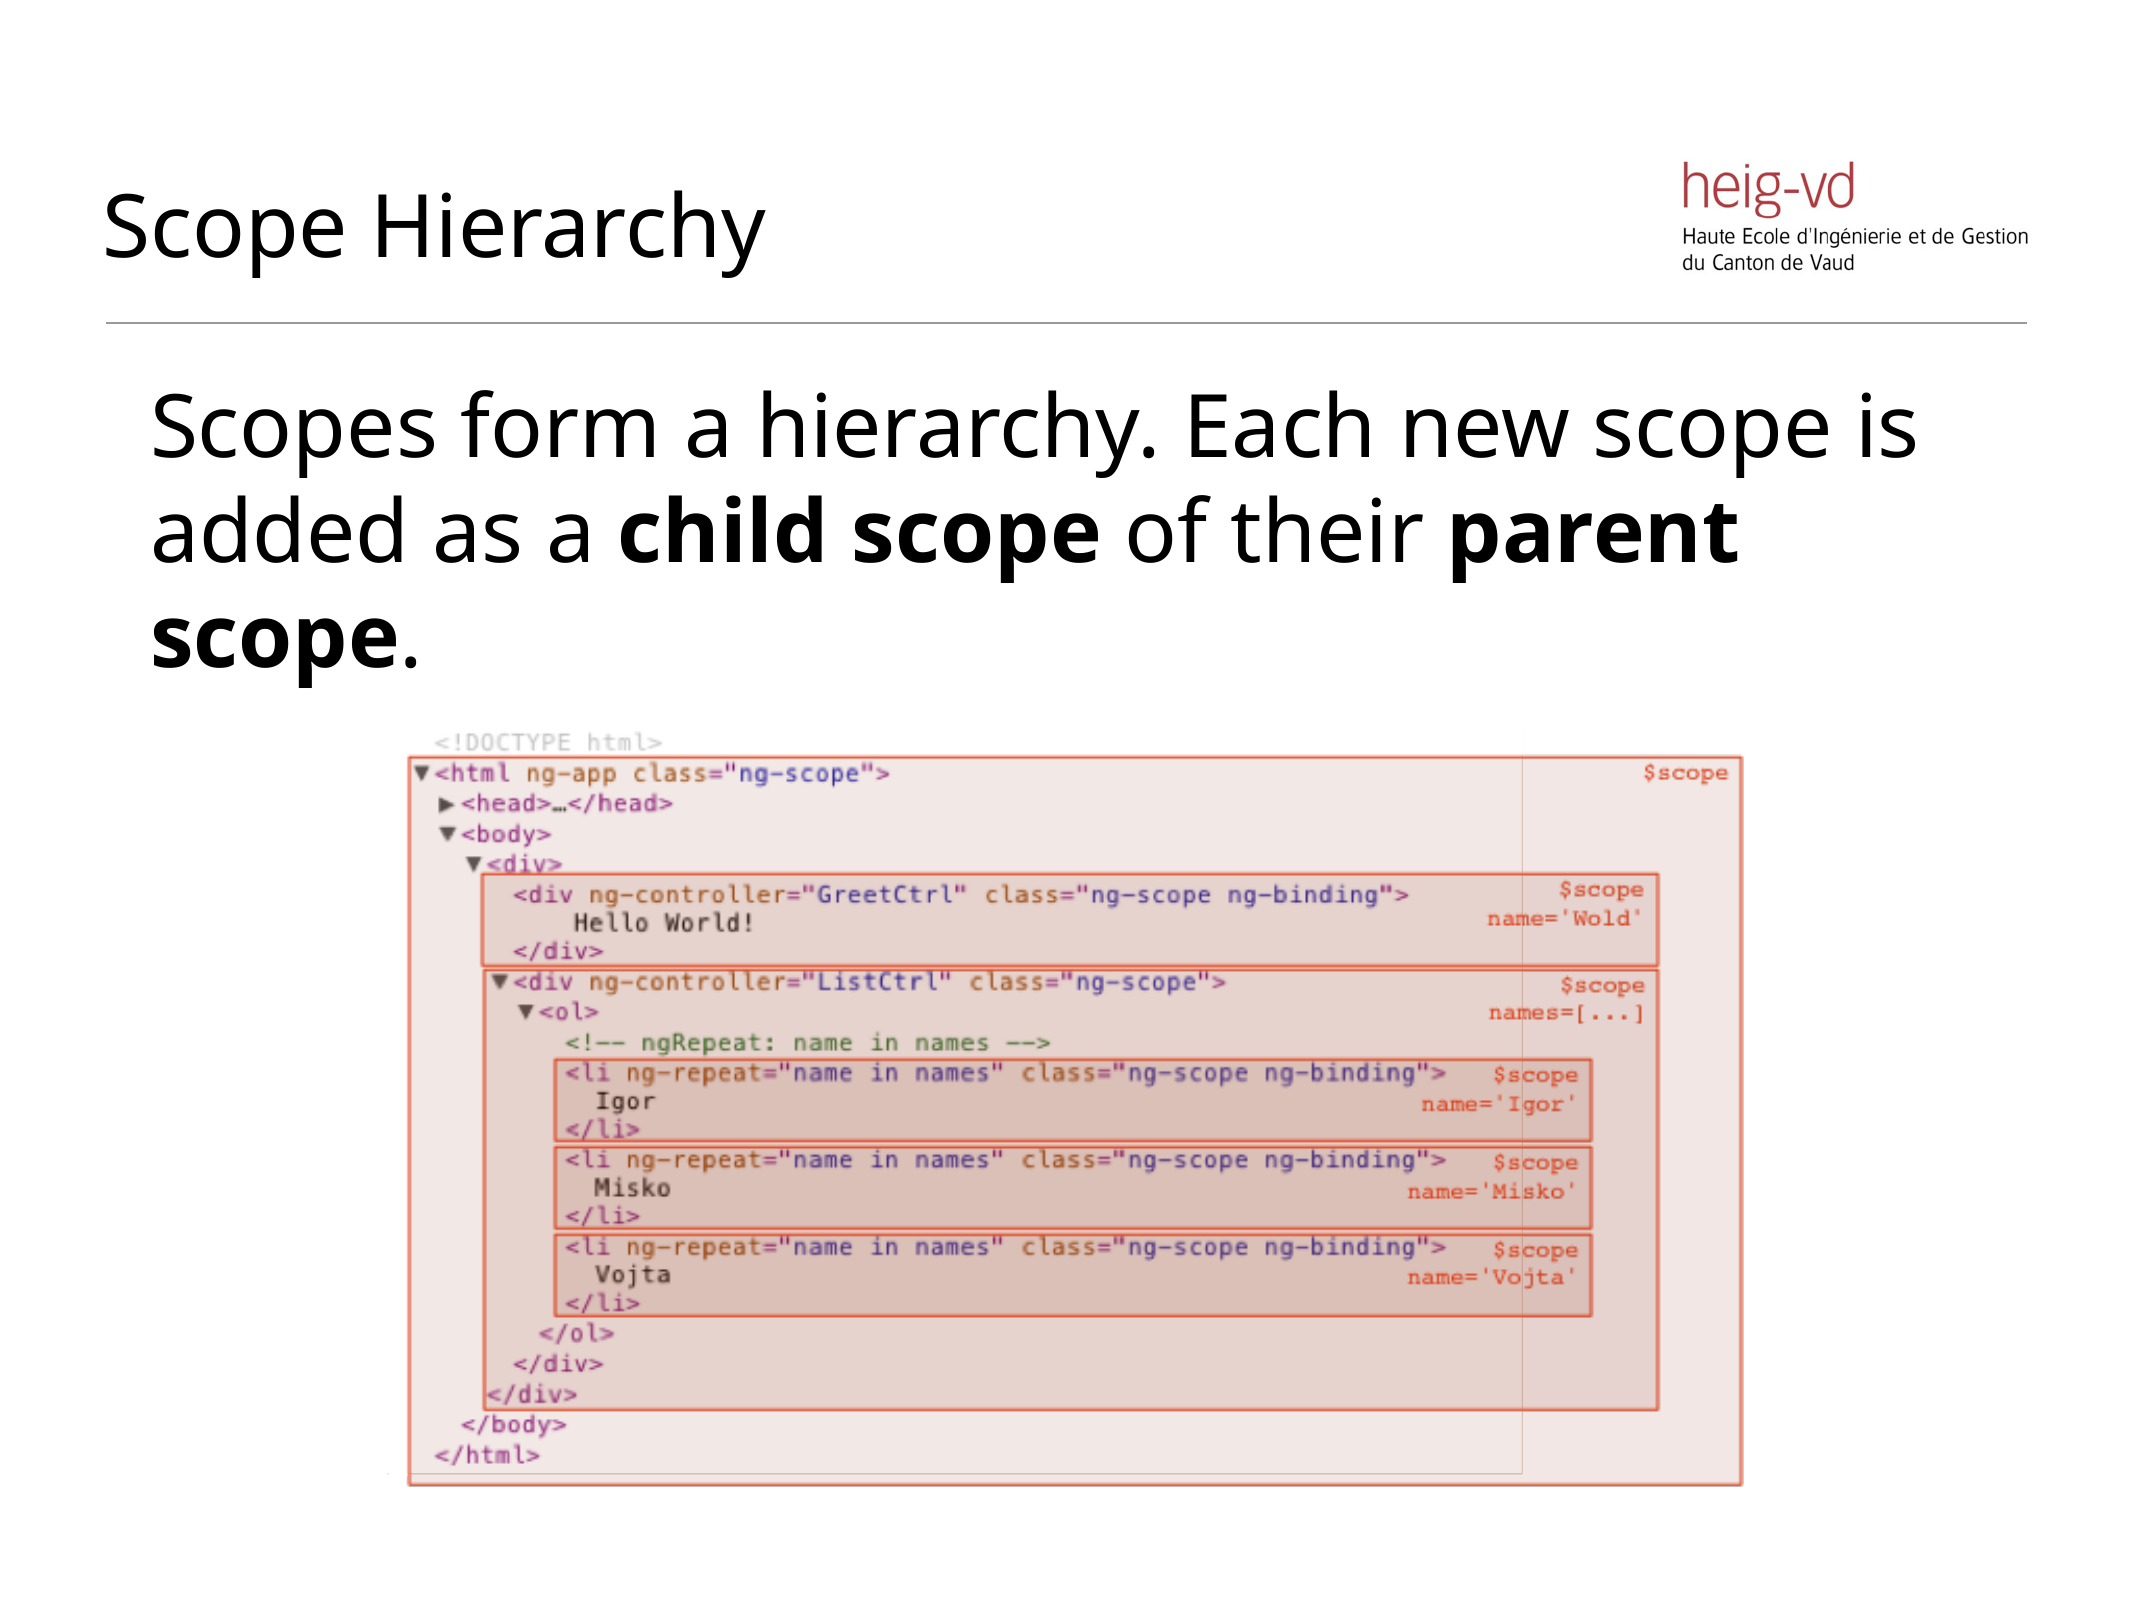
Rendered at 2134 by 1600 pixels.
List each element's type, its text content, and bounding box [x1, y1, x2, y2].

picture [387, 730, 1746, 1491]
title Scope Hierarchy [93, 54, 2040, 284]
text_box Scopes form a hierarchy. Each new scope is added as a child scope of their parent scope. [141, 361, 1992, 693]
